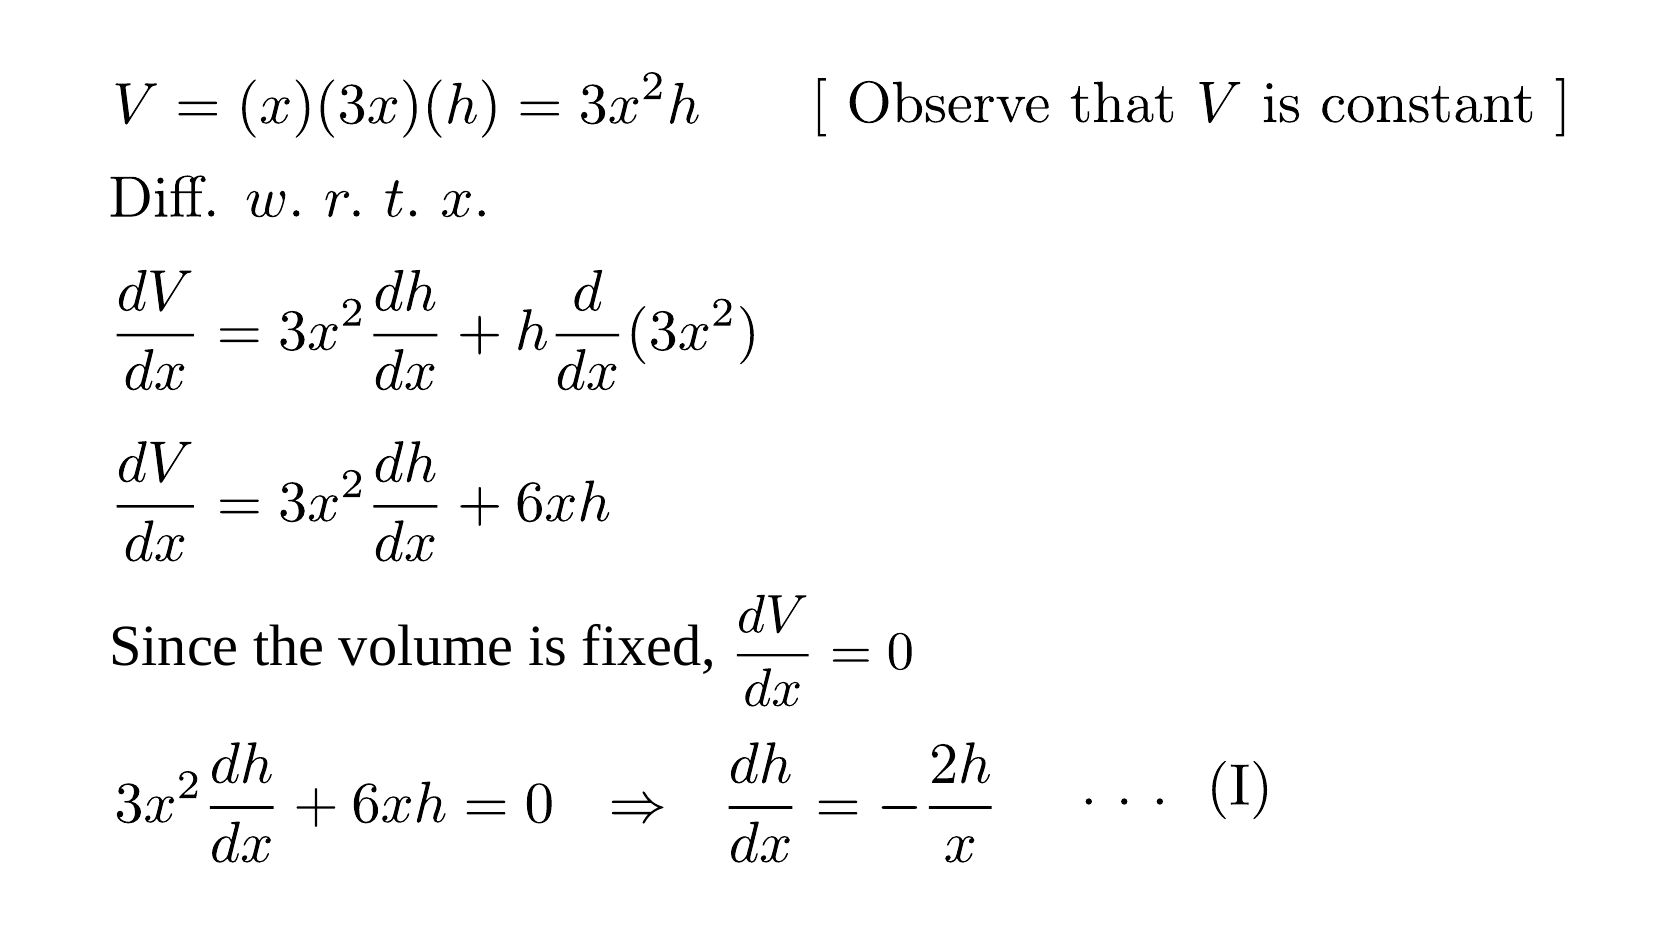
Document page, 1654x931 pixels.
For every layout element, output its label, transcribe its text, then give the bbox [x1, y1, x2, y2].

text_box [115, 72, 699, 138]
text_box [116, 269, 754, 391]
text_box [736, 594, 912, 707]
text_box [116, 441, 610, 562]
text_box [1083, 760, 1268, 820]
text_box [116, 742, 992, 863]
title Since the volume is fixed, [35, 37, 1607, 886]
text_box [813, 78, 1565, 137]
text_box [110, 175, 485, 218]
